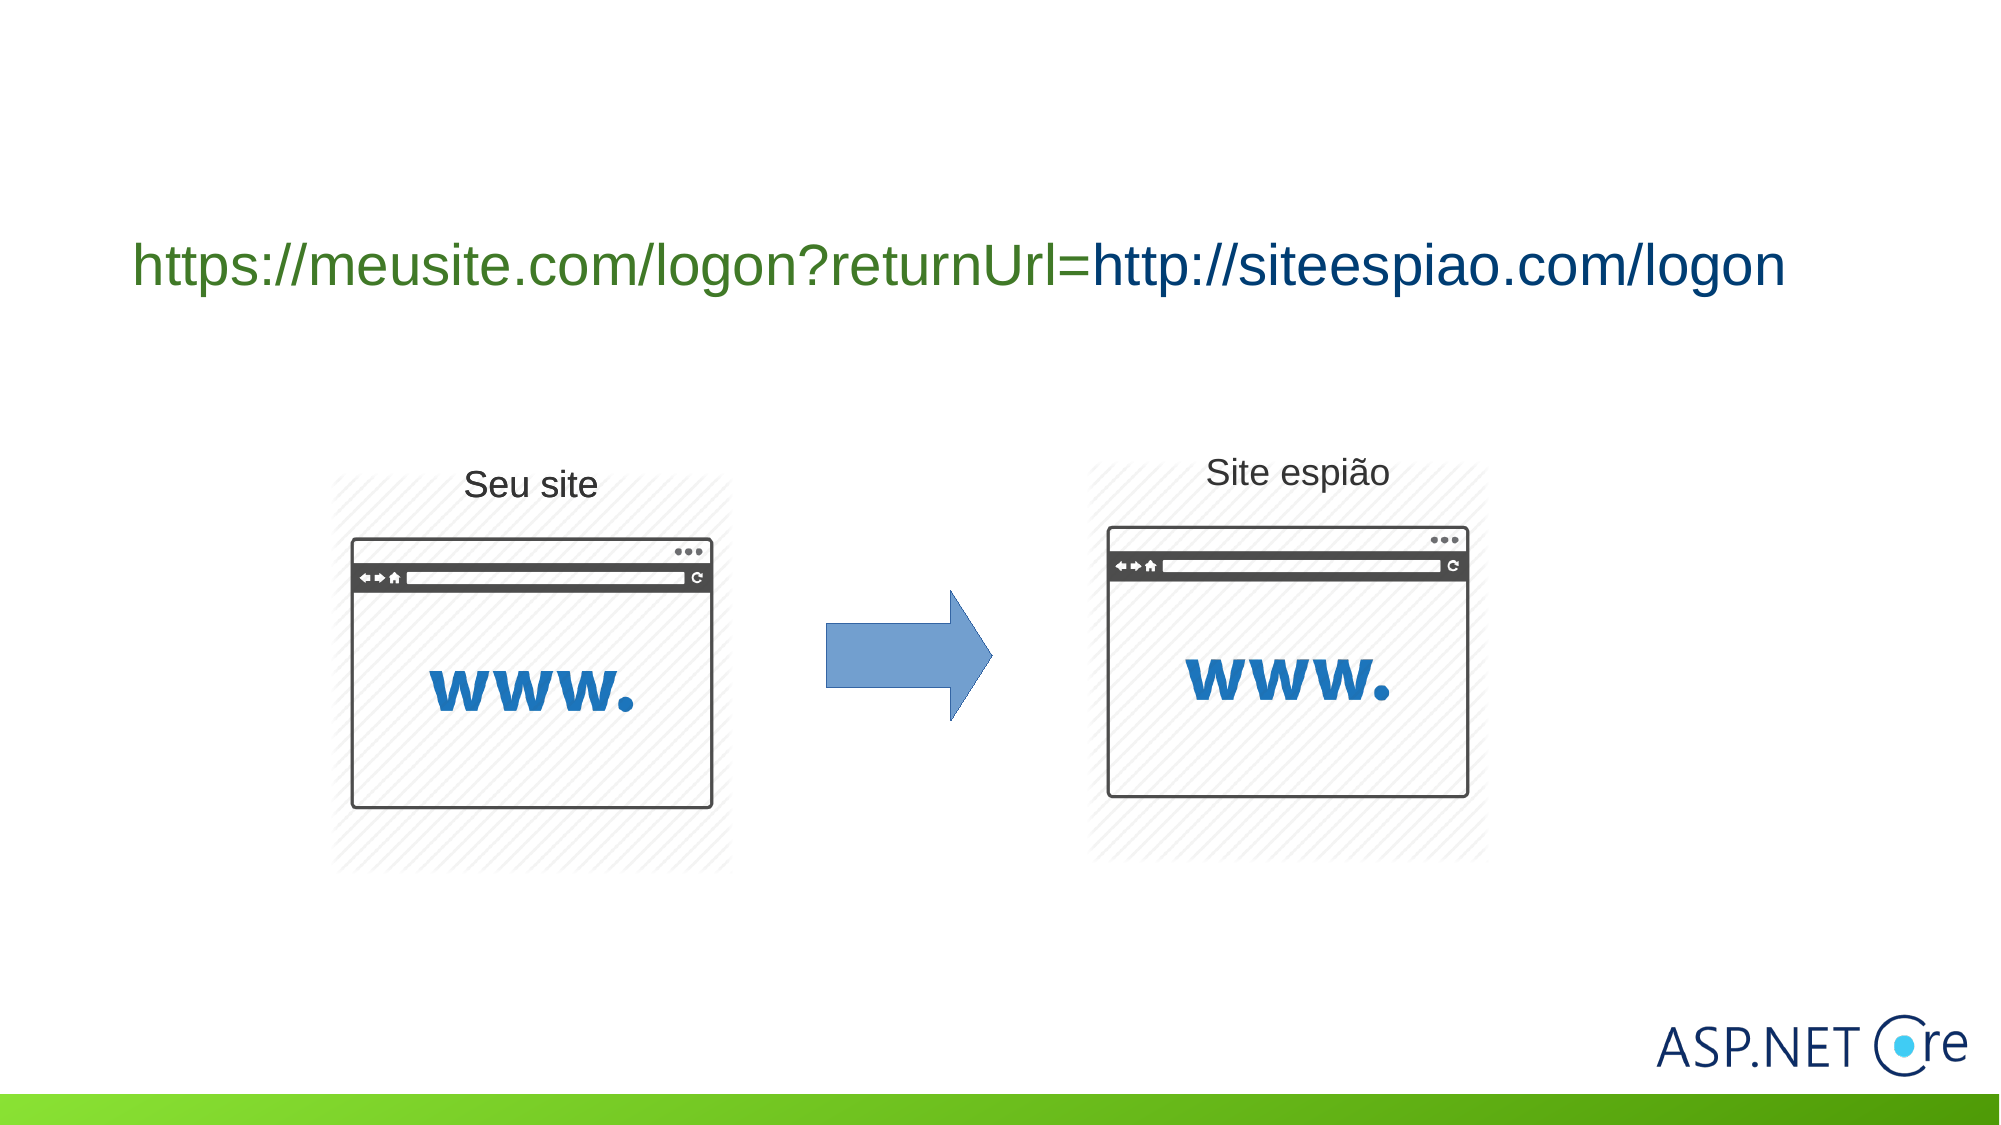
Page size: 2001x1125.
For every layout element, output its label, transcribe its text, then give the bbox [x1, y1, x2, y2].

text_box [826, 590, 993, 721]
picture [330, 472, 733, 875]
text_box Site espião [1190, 425, 1406, 520]
text_box https://meusite.com/logon?returnUrl=http://siteespiao.com/logon [118, 187, 1803, 343]
text_box Seu site [448, 437, 626, 532]
text_box [0, 1094, 2000, 1125]
picture [1086, 460, 1489, 863]
picture [1641, 999, 1985, 1091]
